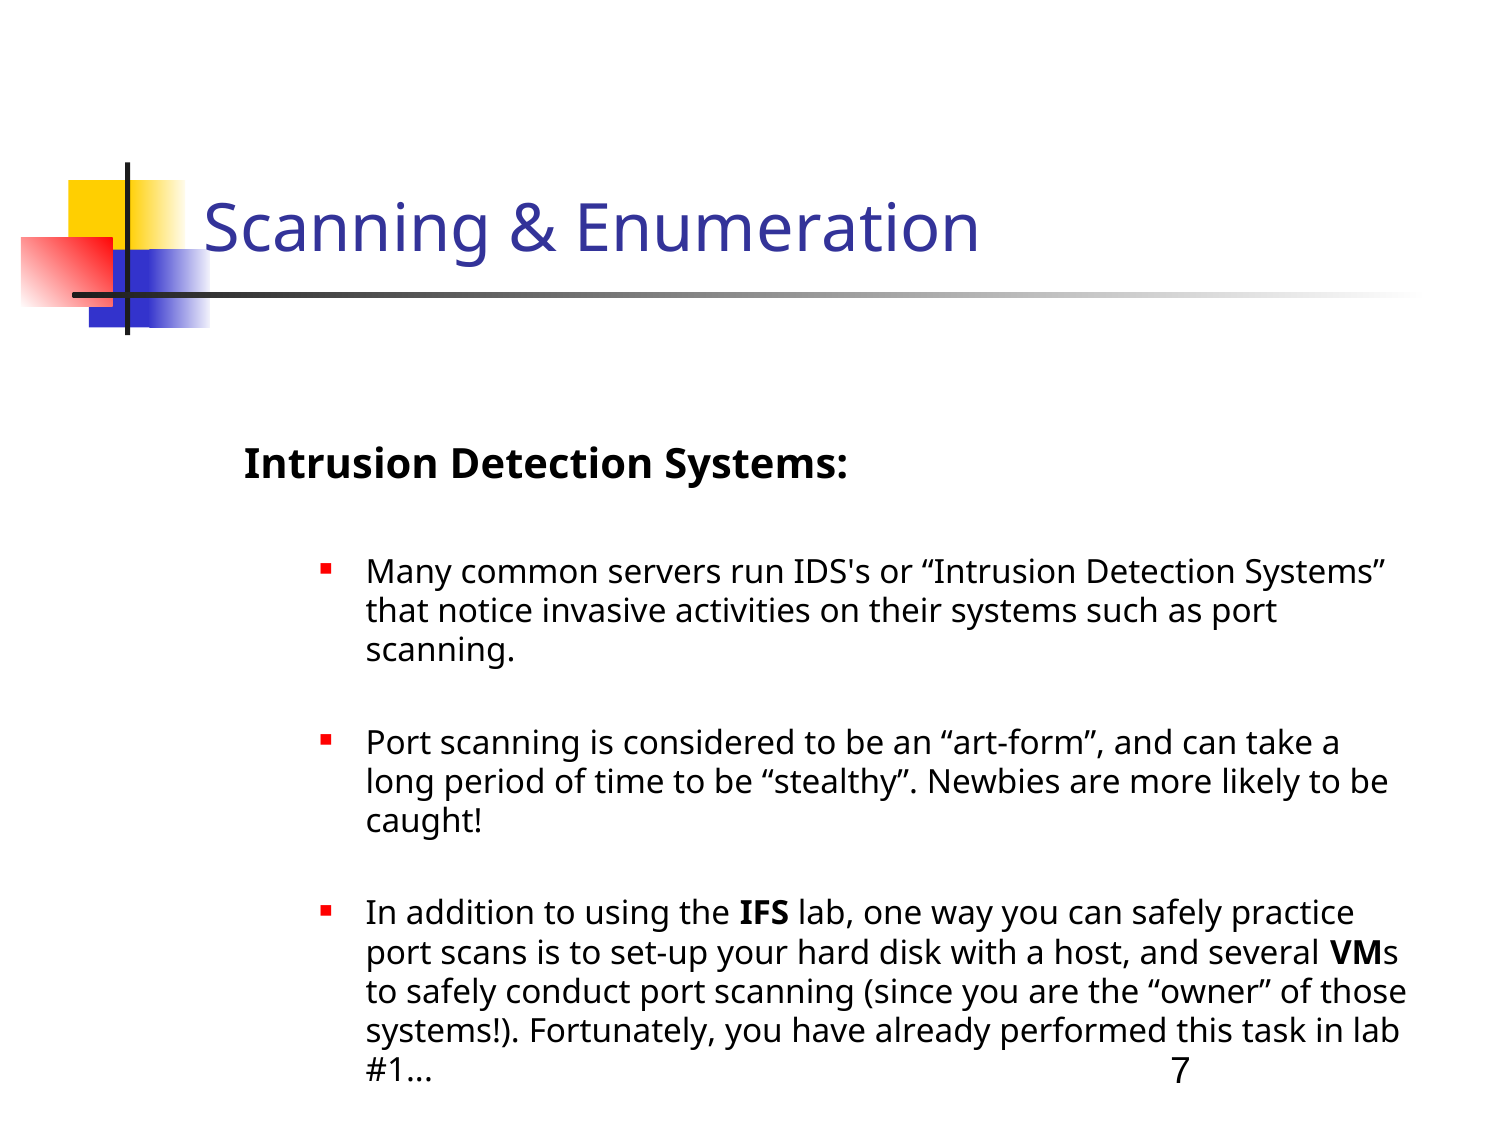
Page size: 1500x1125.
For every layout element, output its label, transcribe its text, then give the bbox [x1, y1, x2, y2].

title Scanning & Enumeration [188, 18, 1468, 276]
list Intrusion Detection Systems: Many common servers run IDS's or “Intrusion Detection Systems” that notice invasive activities on their systems such as port scanning. Port scanning is considered to be an “art-form”, and can take a long period of time to be “stealthy”. Newbies are more likely to be caught! In addition to using the IFS lab, one way you can safely practice port scans is to set-up your hard disk with a host, and several VMs to safely conduct port scanning (since you are the “owner” of those systems!). Fortunately, you have already performed this task in lab #1... [229, 365, 1434, 1034]
